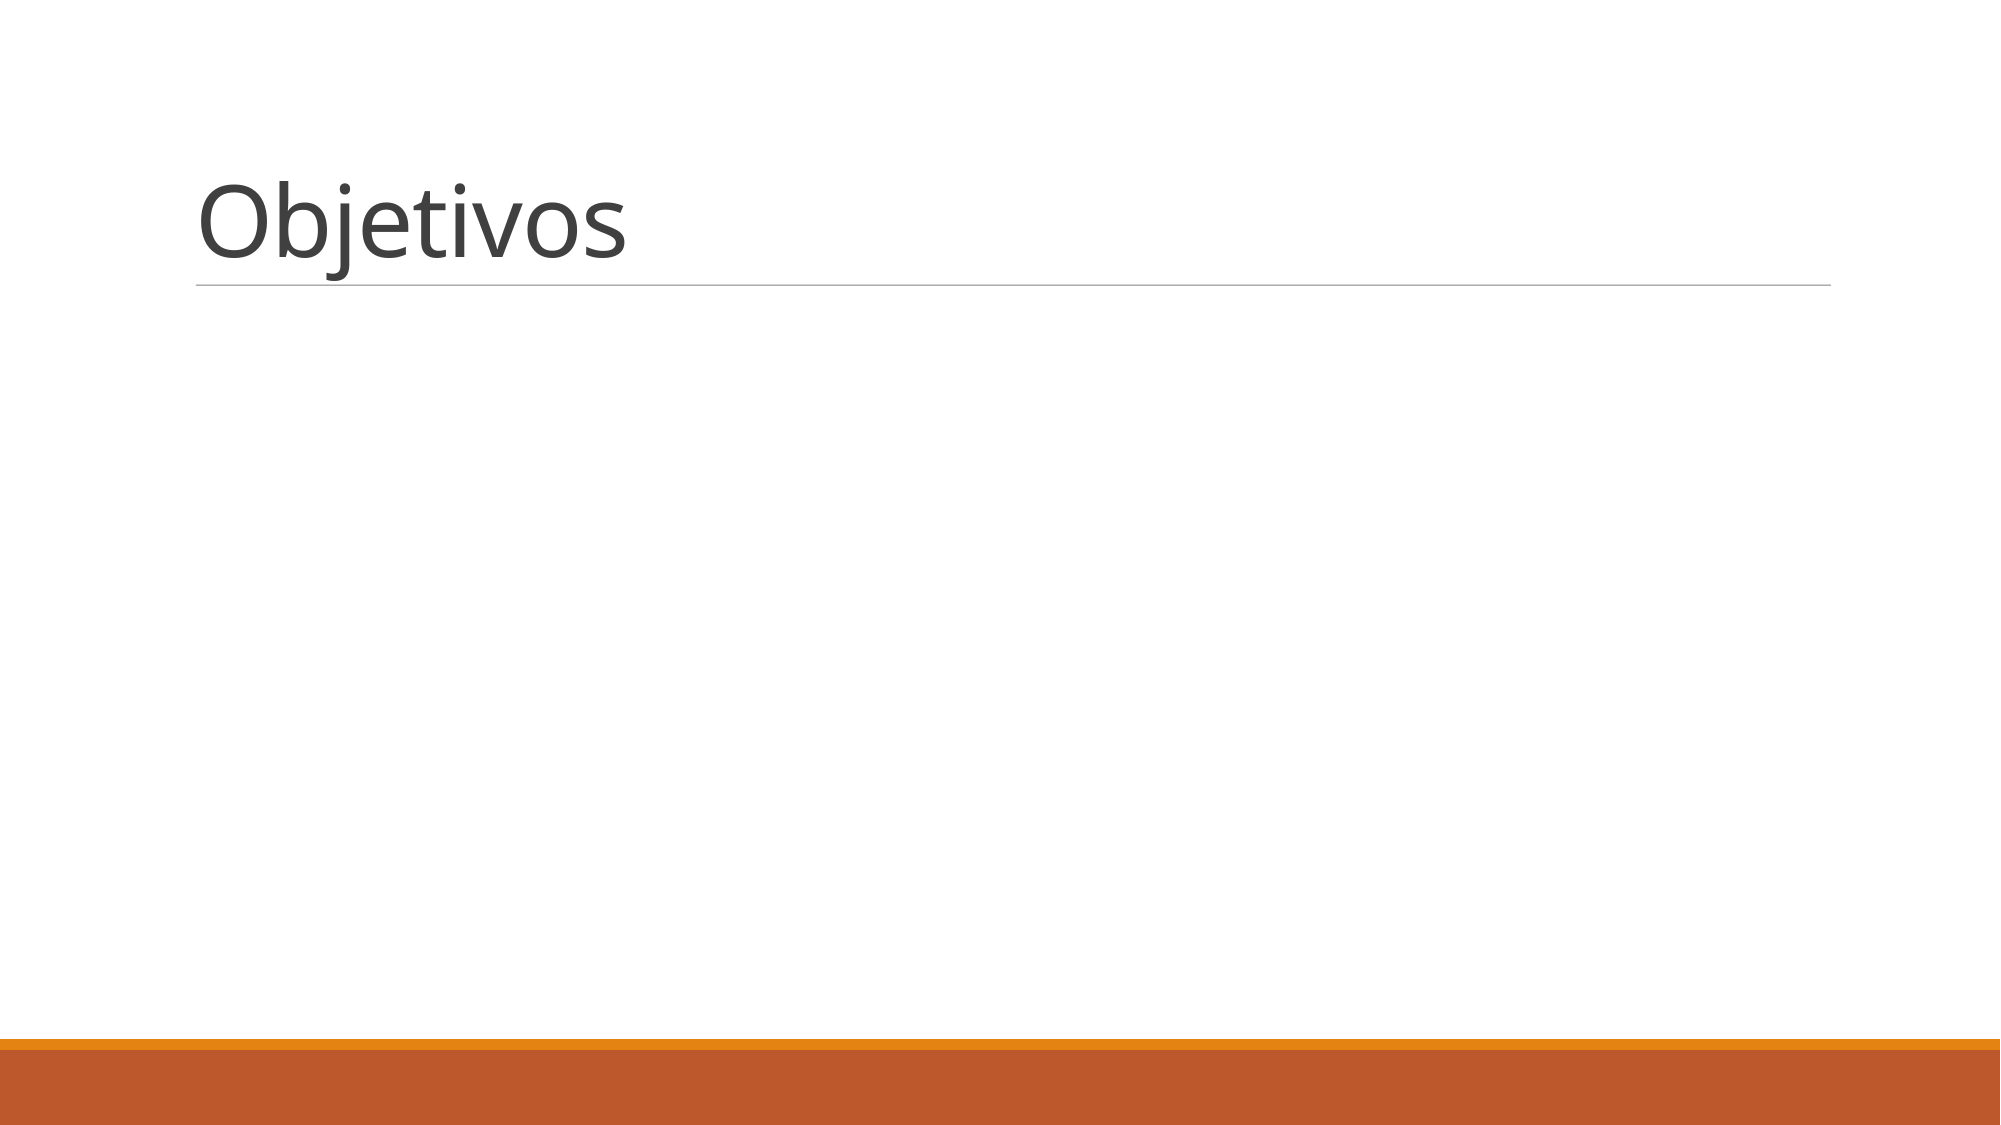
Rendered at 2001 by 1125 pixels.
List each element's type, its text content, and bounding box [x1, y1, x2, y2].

title Objetivos [180, 47, 1830, 285]
